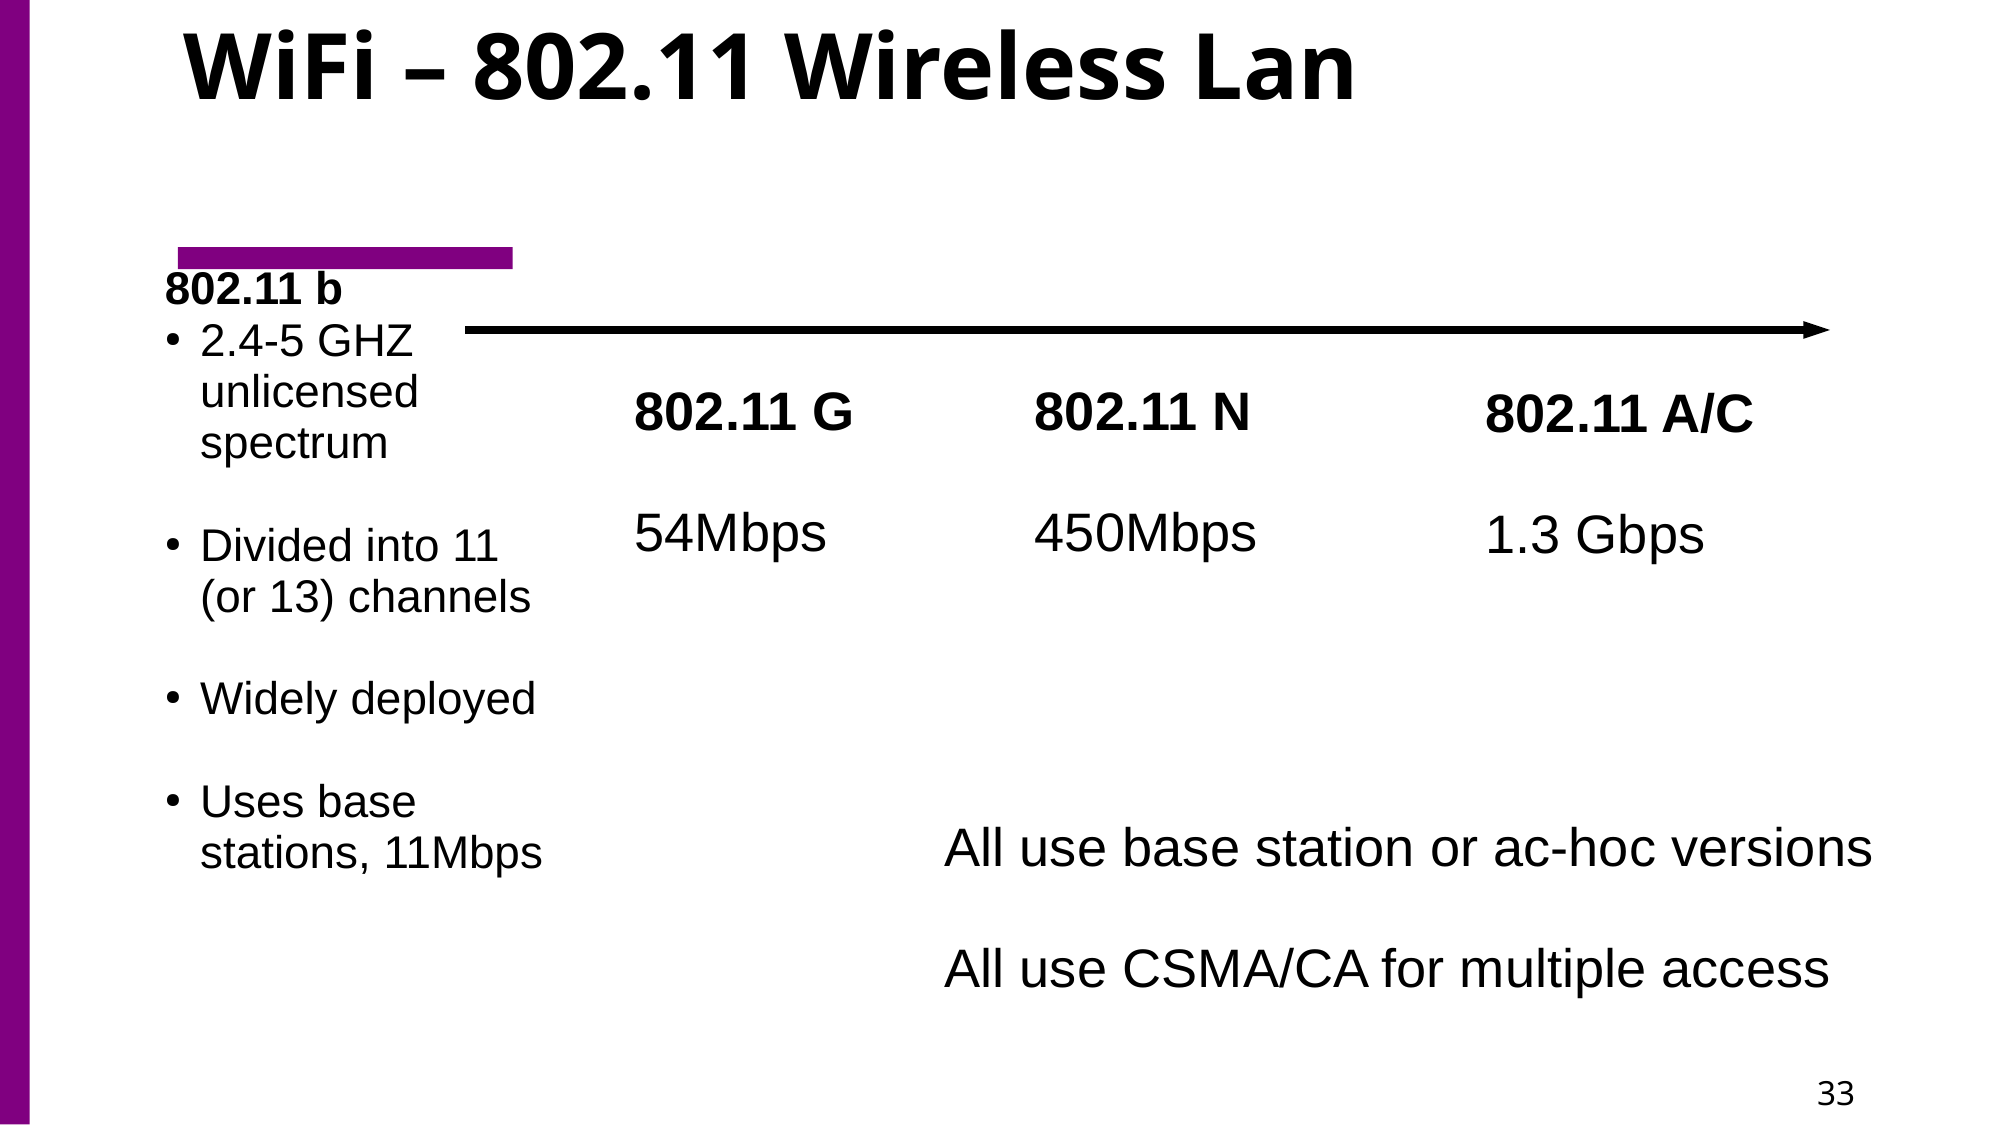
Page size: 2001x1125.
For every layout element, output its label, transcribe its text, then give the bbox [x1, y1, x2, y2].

text_box All use base station or ac-hoc versions All use CSMA/CA for multiple access [930, 810, 1890, 1007]
text_box 802.11 G 54Mbps [619, 374, 871, 753]
title WiFi – 802.11 Wireless Lan [133, 0, 1946, 126]
text_box 802.11 b 2.4-5 GHZ unlicensed spectrum Divided into 11 (or 13) channels Widely deployed Uses base stations, 11Mbps [150, 255, 571, 938]
text_box 802.11 N 450Mbps [1020, 374, 1274, 632]
text_box 802.11 A/C 1.3 Gbps [1470, 375, 1771, 633]
